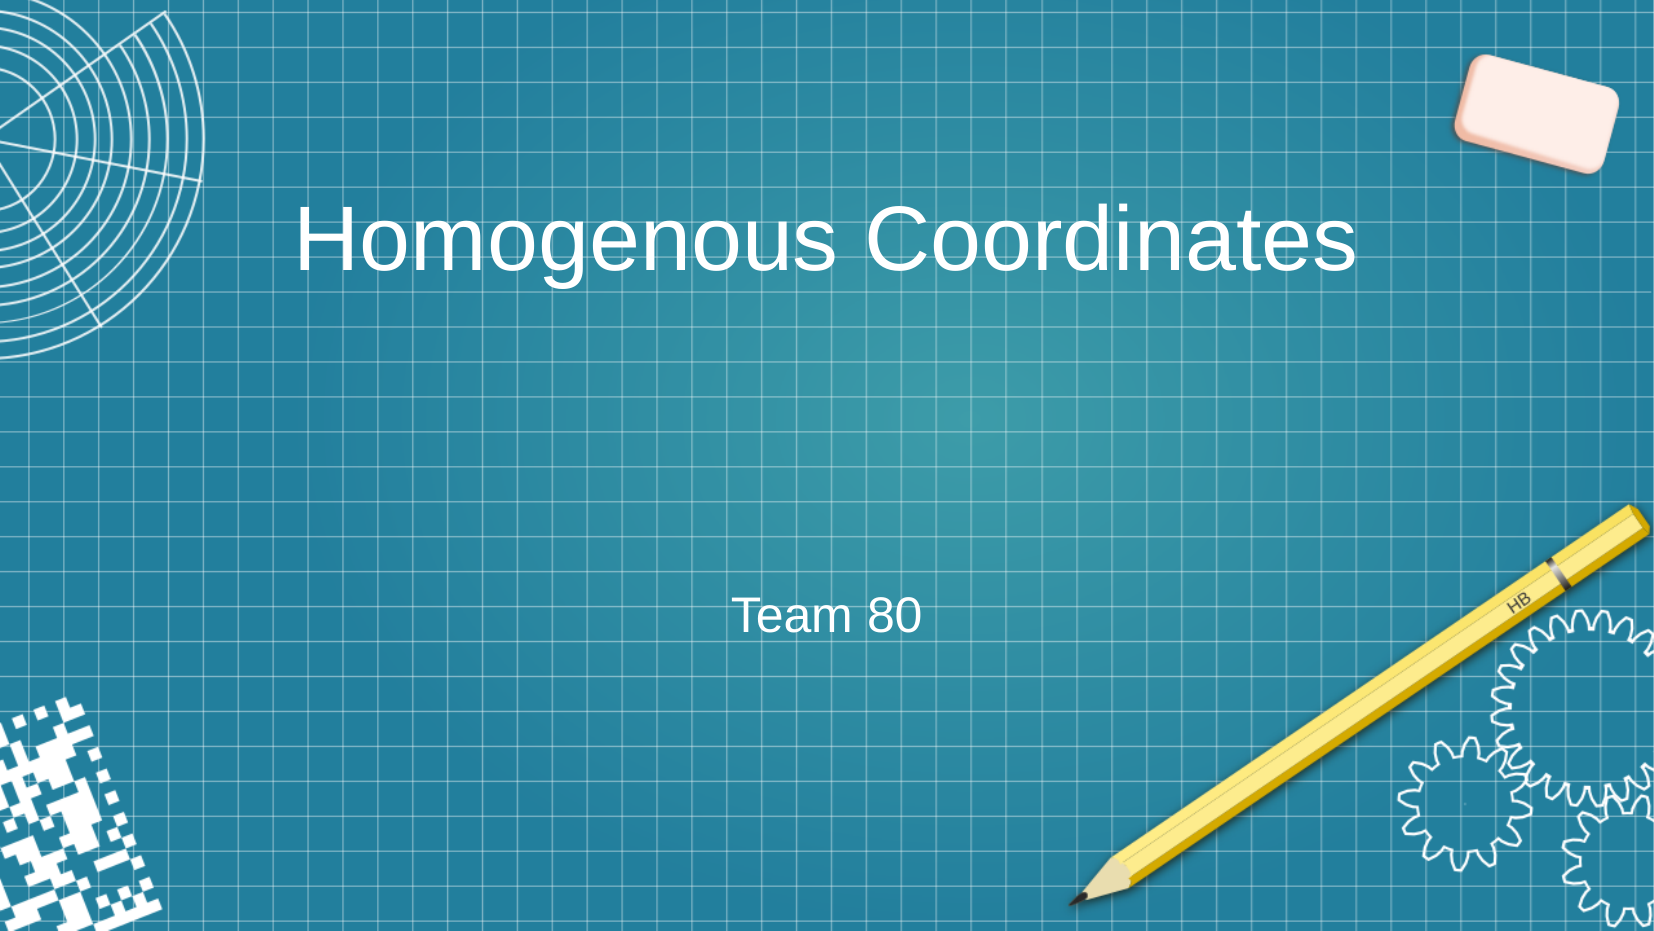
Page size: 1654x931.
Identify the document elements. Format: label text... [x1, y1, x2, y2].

subtitle Team 80 [82, 389, 1571, 842]
title Homogenous Coordinates [82, 132, 1571, 346]
picture [0, 0, 1654, 931]
